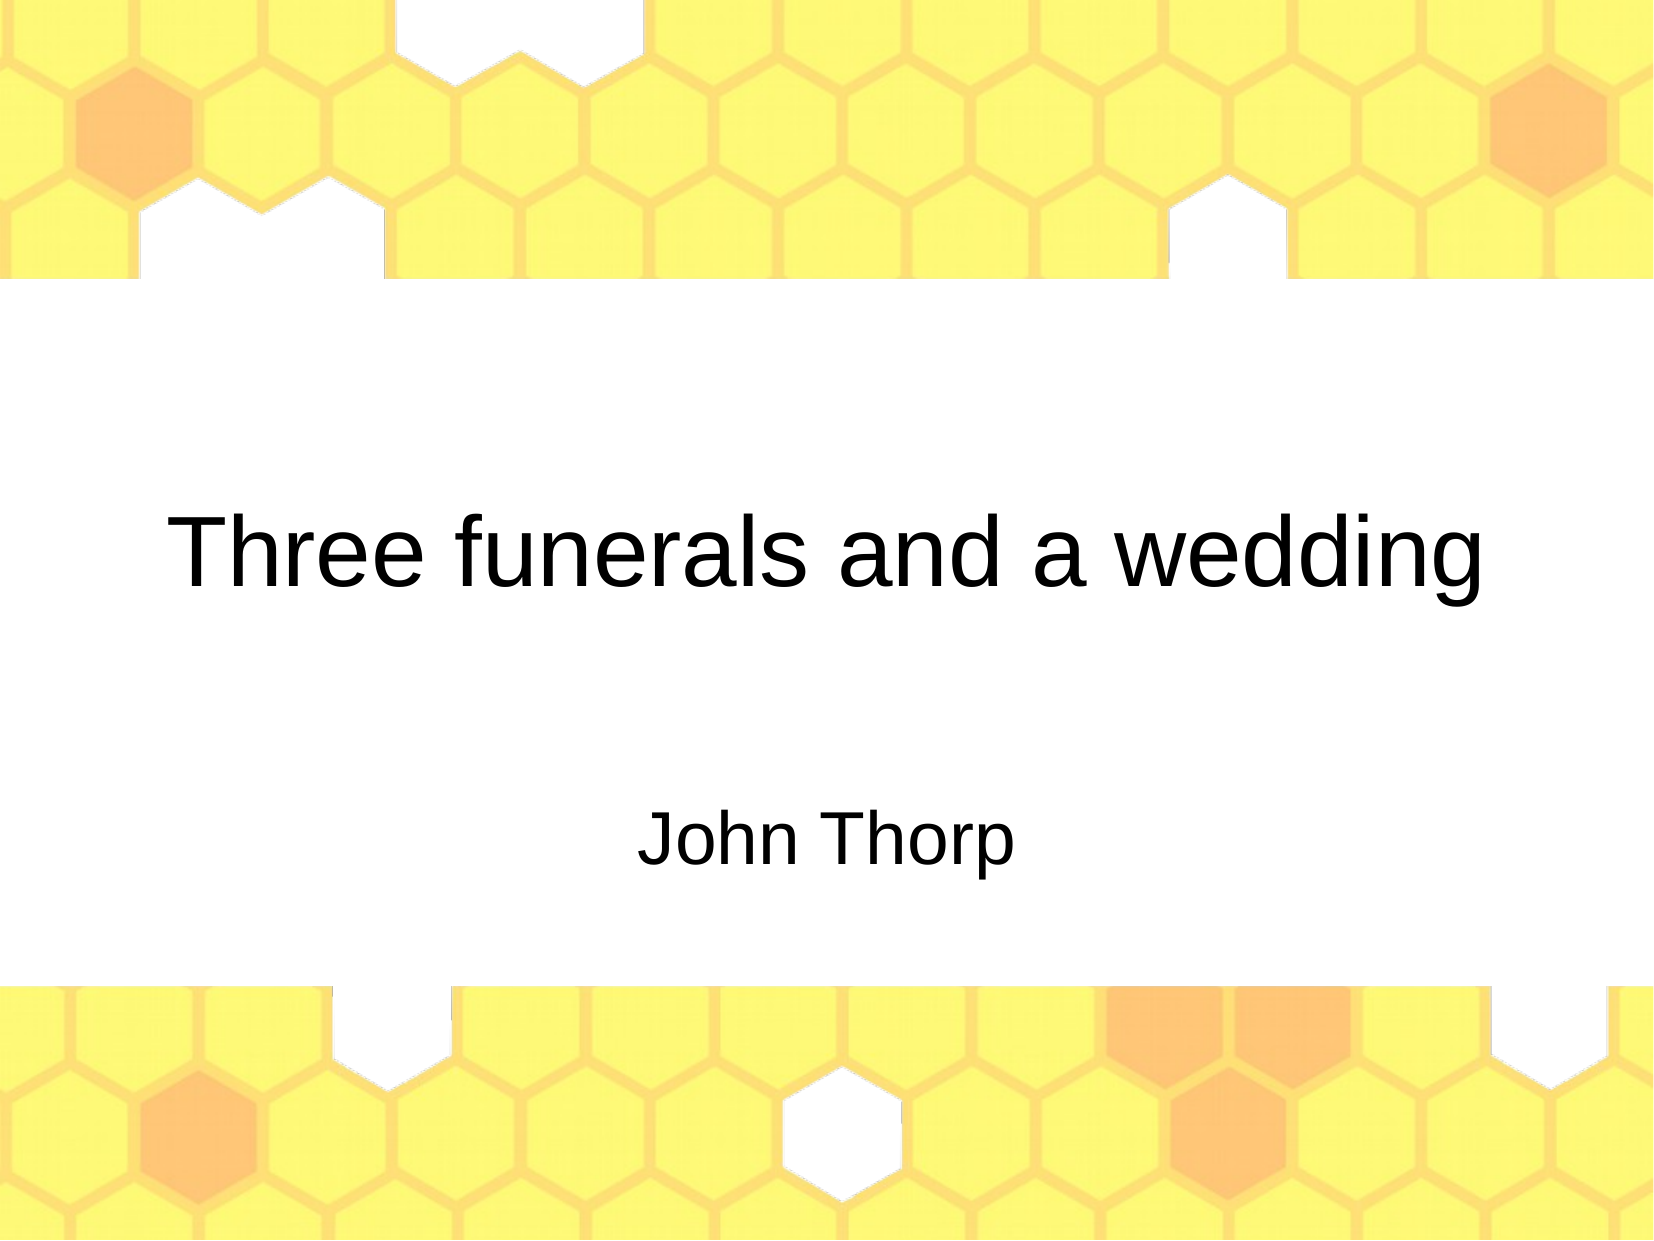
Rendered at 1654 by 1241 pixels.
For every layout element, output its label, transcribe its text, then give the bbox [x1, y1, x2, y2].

title Three funerals and a wedding [82, 418, 1571, 686]
picture [0, 0, 1654, 279]
picture [0, 986, 1654, 1240]
subtitle John Thorp [82, 744, 1571, 934]
